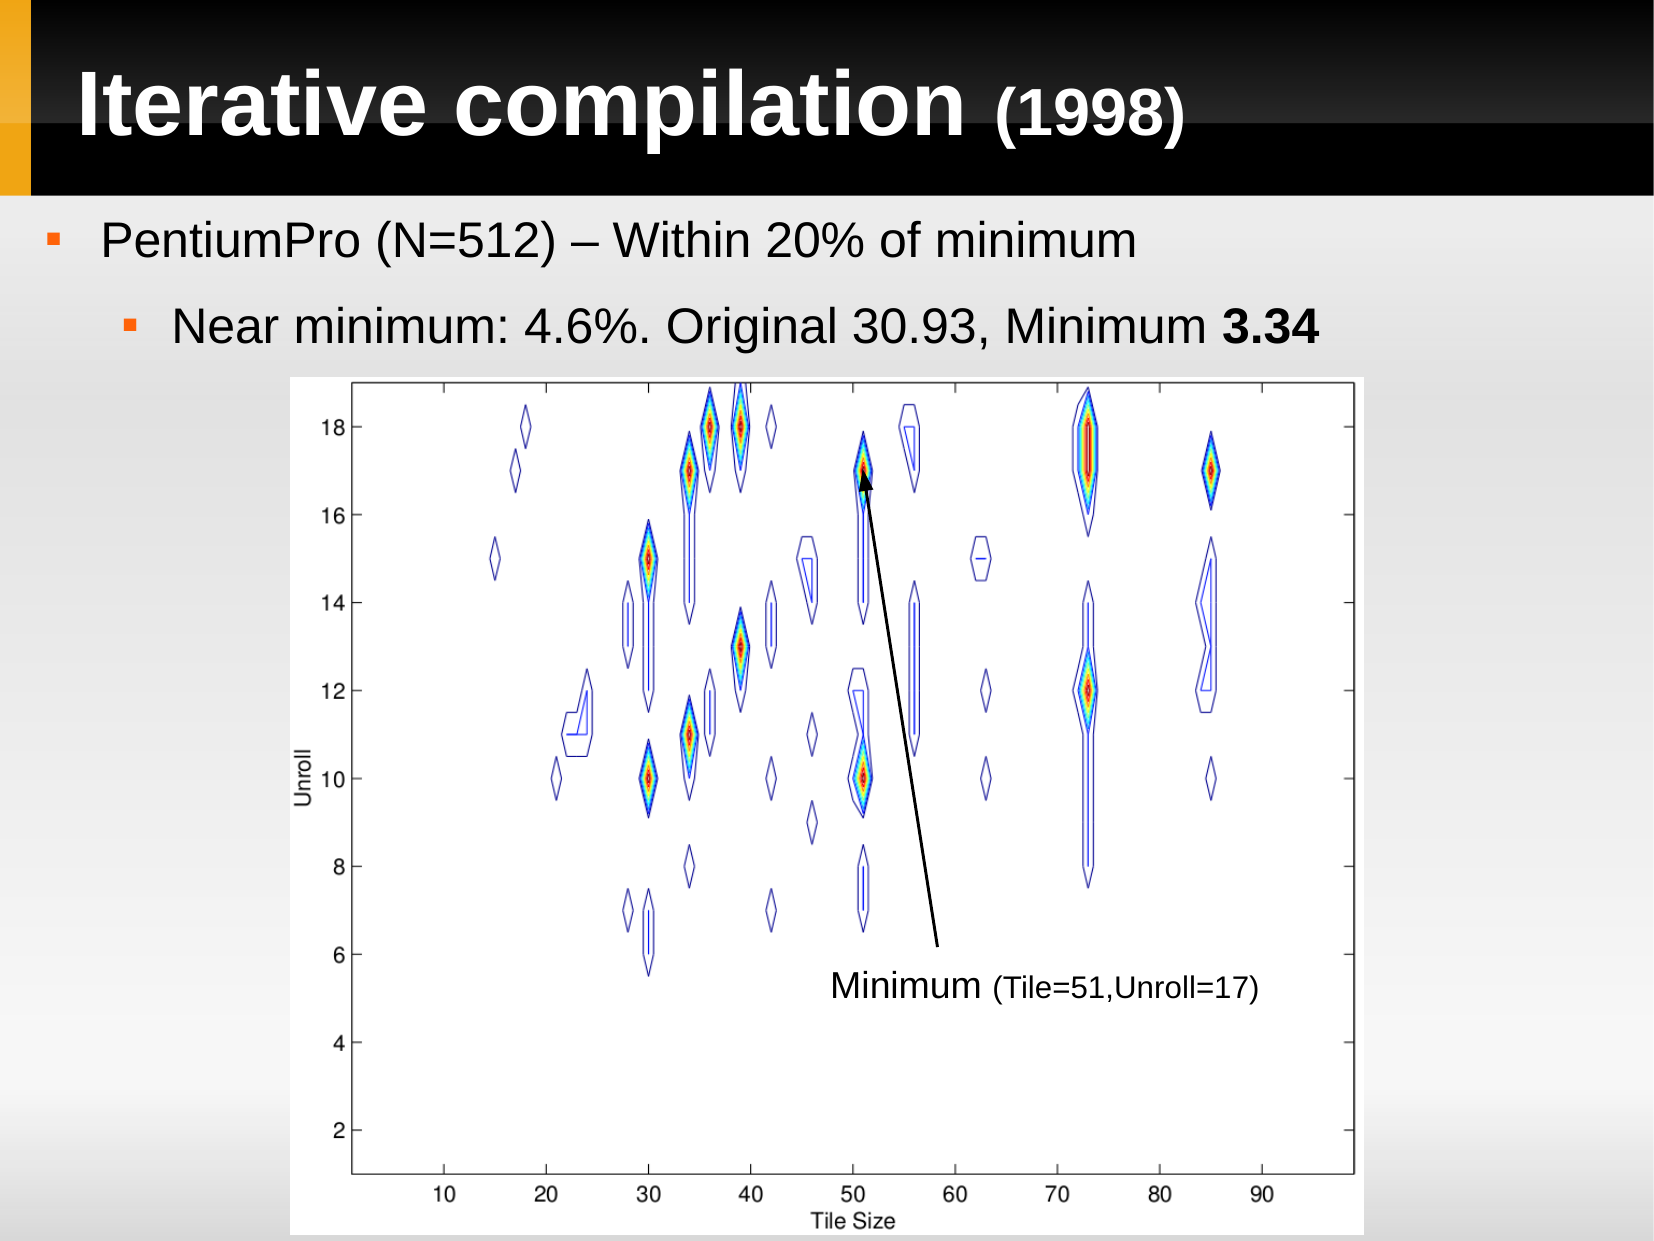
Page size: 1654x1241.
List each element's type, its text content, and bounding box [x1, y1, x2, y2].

text_box Minimum (Tile=51,Unroll=17) [815, 957, 1270, 1102]
title Iterative compilation (1998) [76, 7, 1625, 200]
picture [0, 0, 1654, 1241]
list PentiumPro (N=512) – Within 20% of minimum Near minimum: 4.6%. Original 30.93, Minimum 3.34 [29, 212, 1595, 369]
